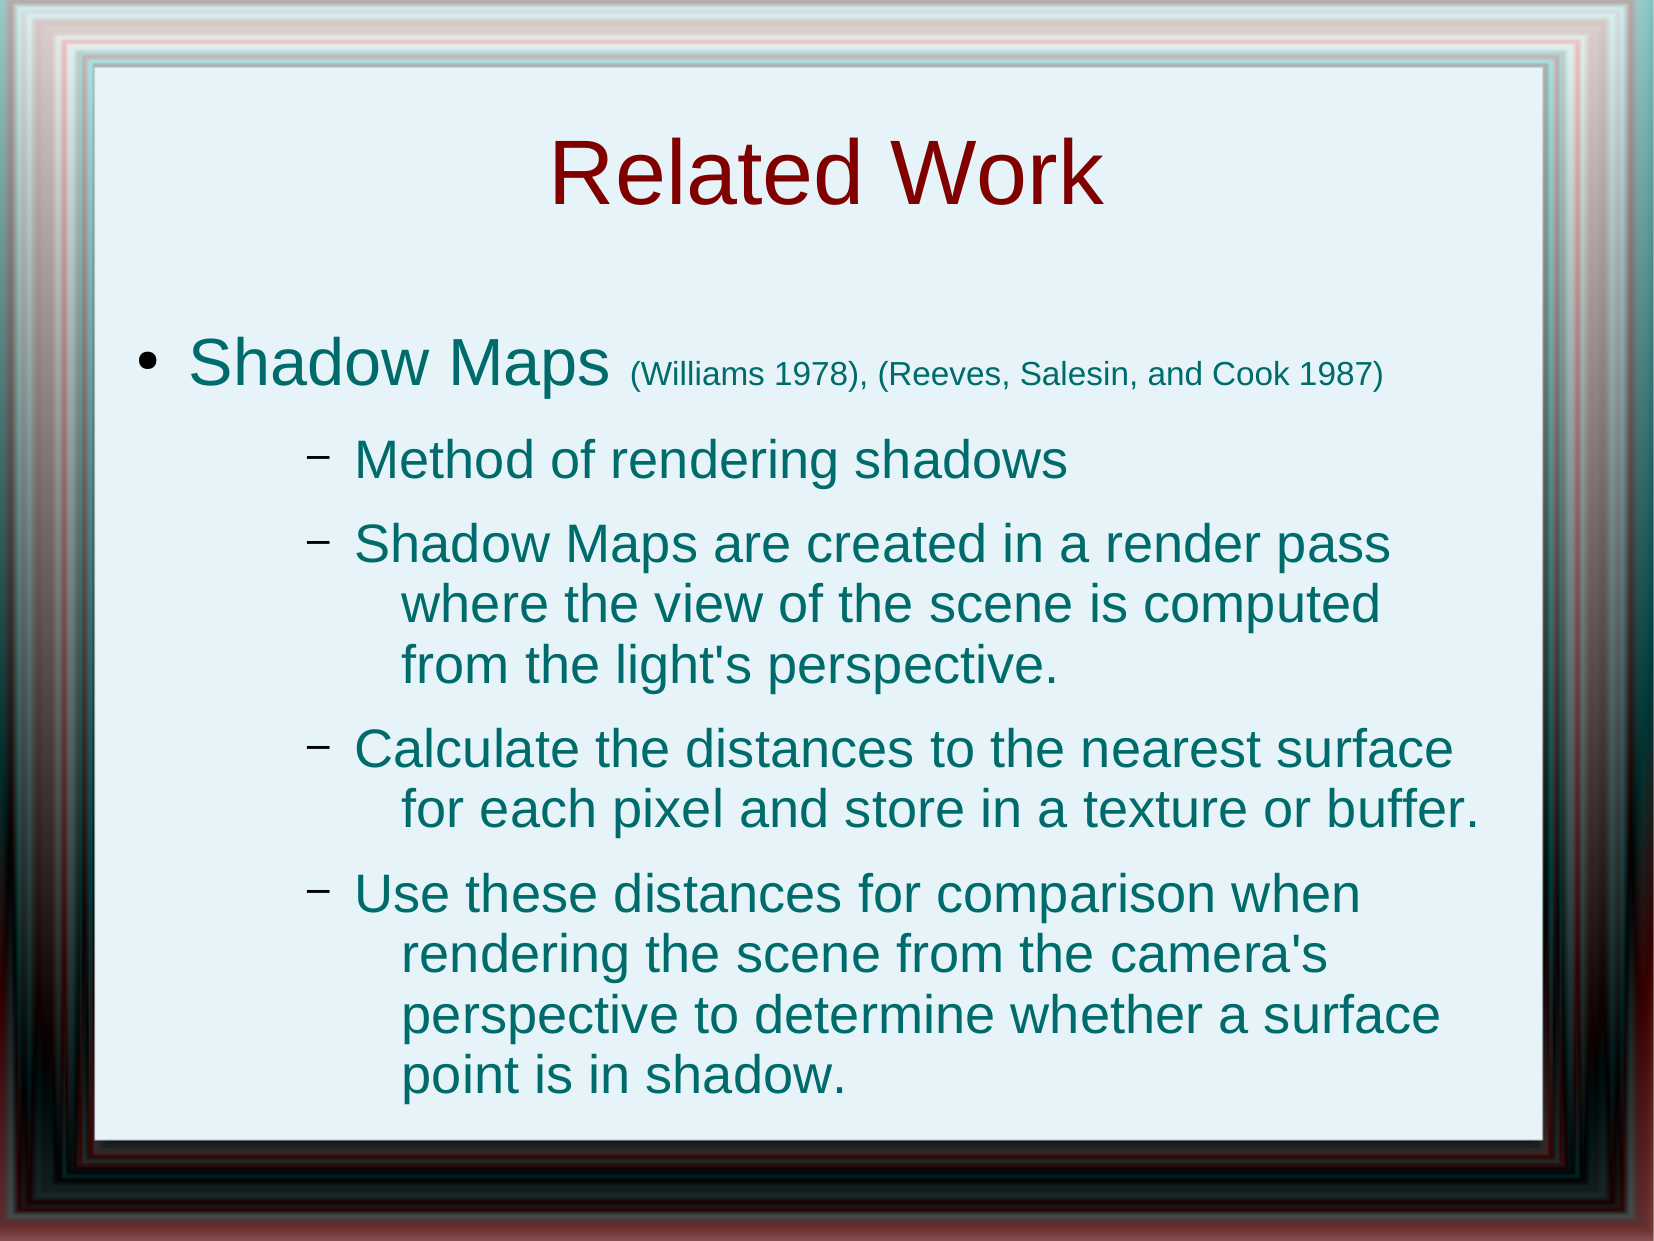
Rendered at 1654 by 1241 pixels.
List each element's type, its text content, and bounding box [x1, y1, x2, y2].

picture [0, 0, 1654, 1241]
list Shadow Maps (Williams 1978), (Reeves, Salesin, and Cook 1987) Method of rendering shadows Shadow Maps are created in a render pass where the view of the scene is computed from the light's perspective. Calculate the distances to the nearest surface for each pixel and store in a texture or buffer. Use these distances for comparison when rendering the scene from the camera's perspective to determine whether a surface point is in shadow. [118, 324, 1506, 1106]
title Related Work [118, 95, 1536, 250]
